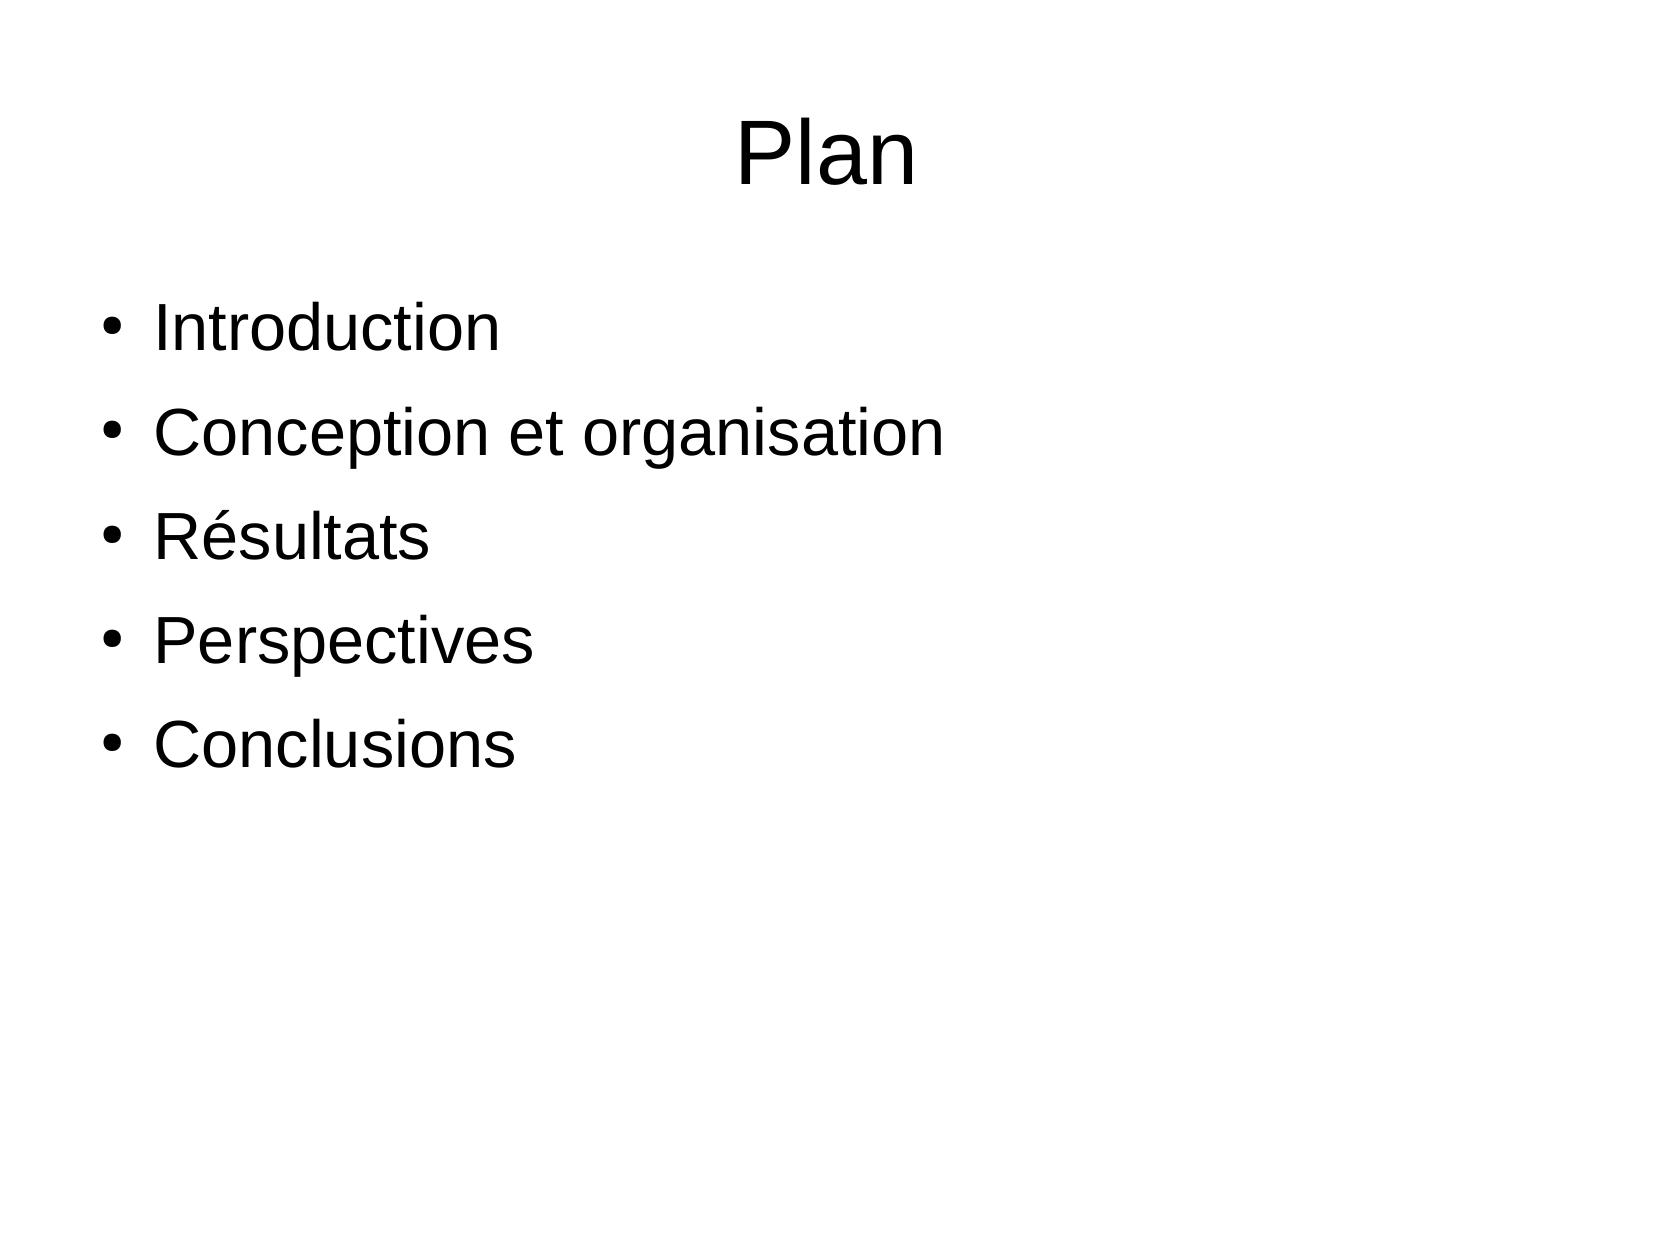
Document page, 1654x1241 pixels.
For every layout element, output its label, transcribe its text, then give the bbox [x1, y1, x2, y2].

list Introduction Conception et organisation Résultats Perspectives Conclusions [82, 290, 1538, 1010]
title Plan [82, 49, 1571, 257]
